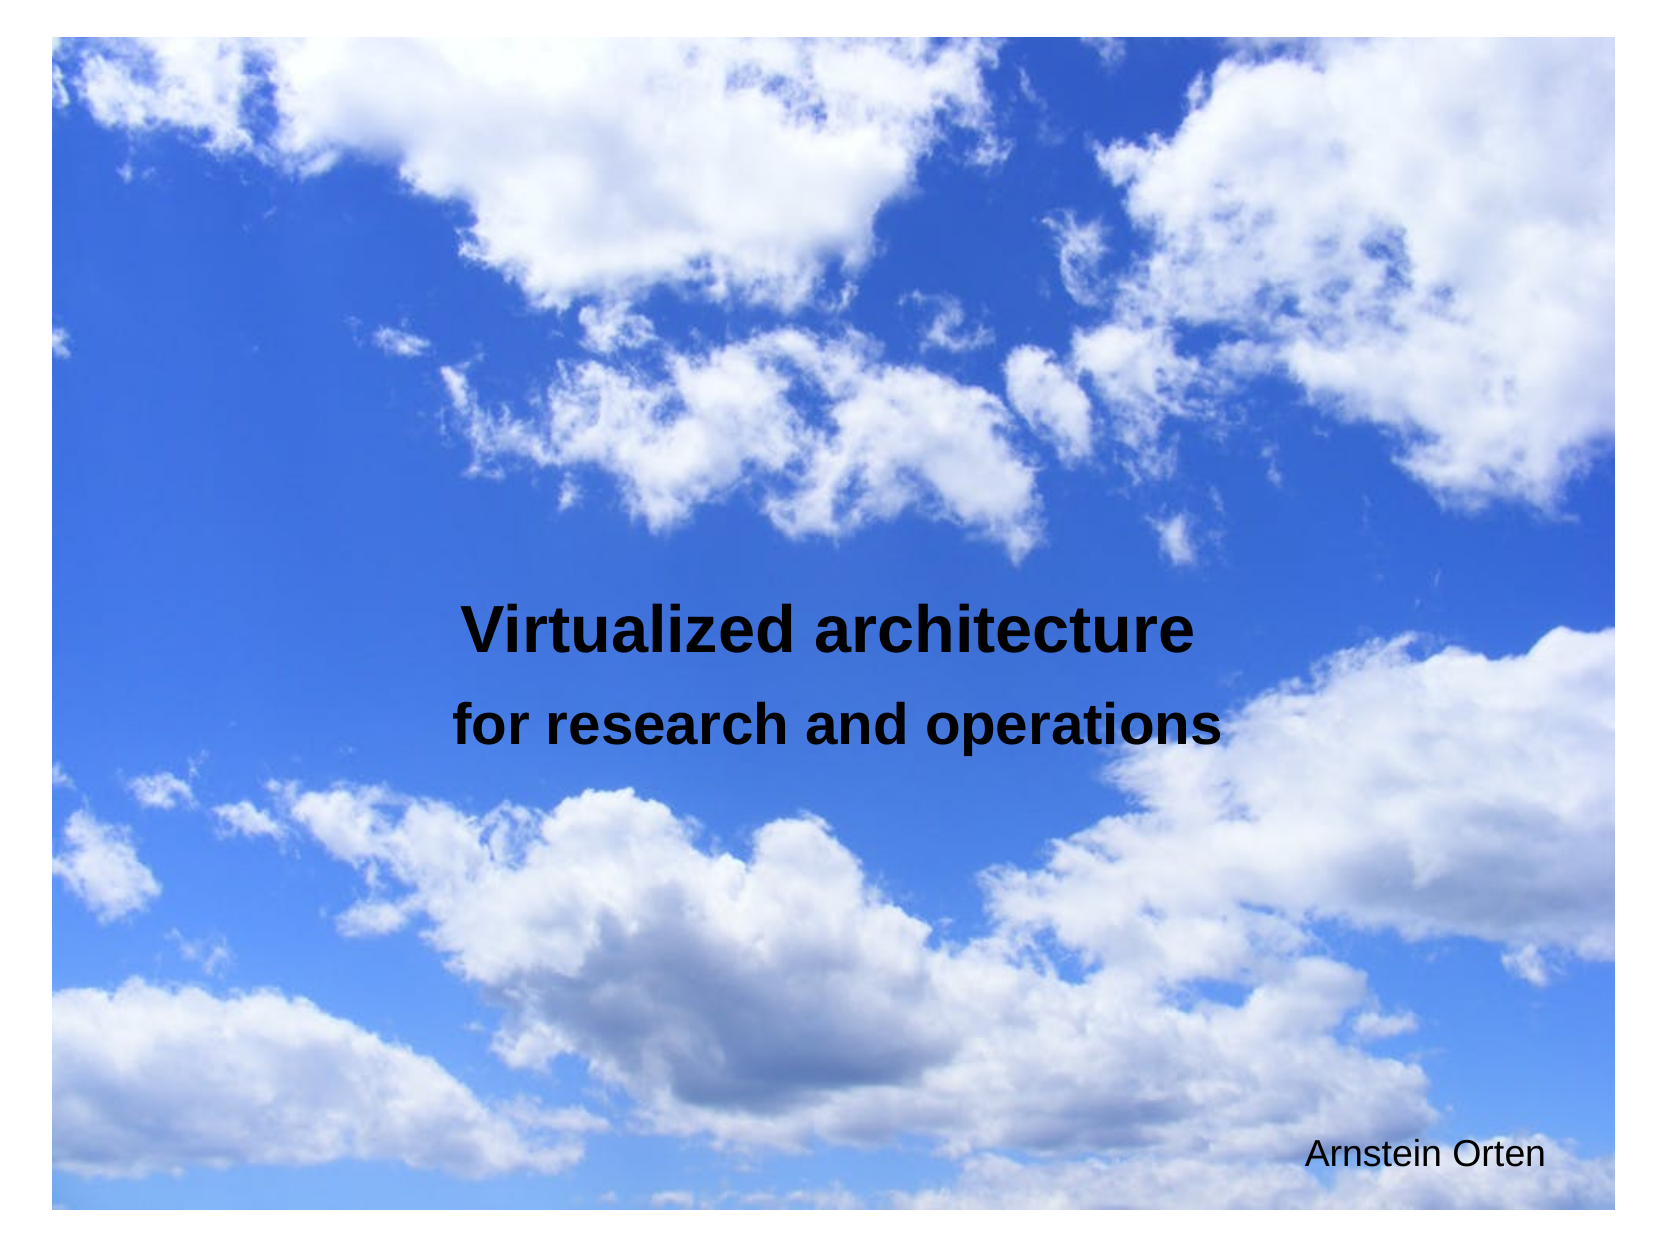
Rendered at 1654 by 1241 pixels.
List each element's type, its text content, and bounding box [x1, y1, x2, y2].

picture [52, 37, 1615, 1210]
text_box Arnstein Orten [1290, 1125, 1576, 1182]
text_box Virtualized architecture for research and operations [105, 585, 1571, 855]
